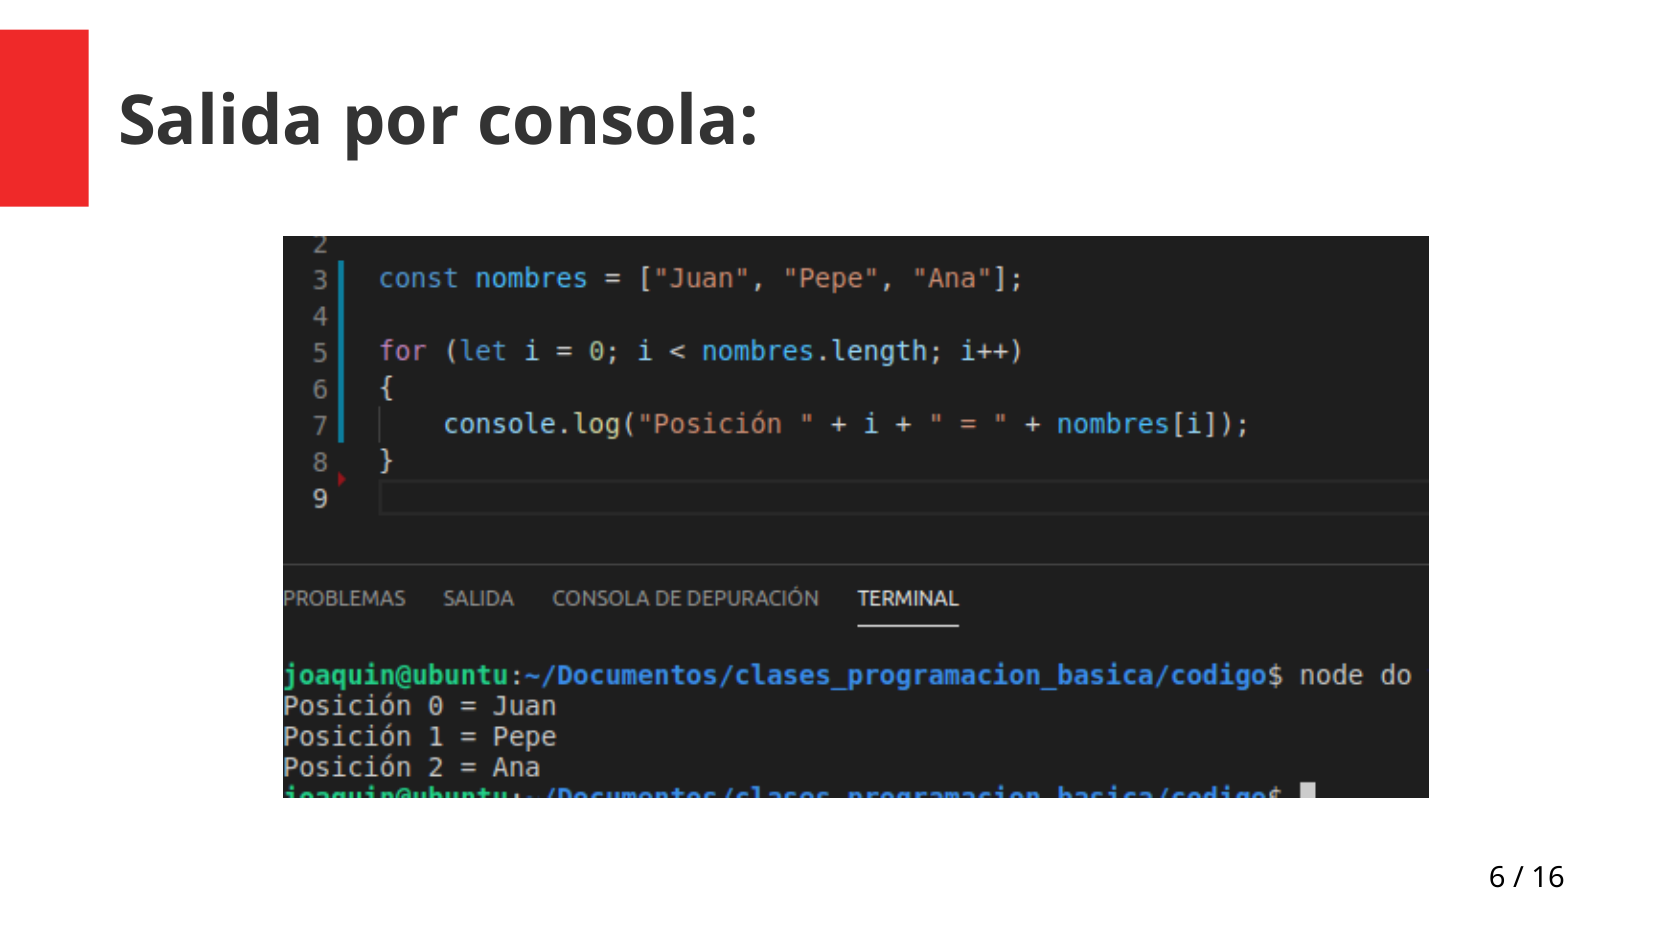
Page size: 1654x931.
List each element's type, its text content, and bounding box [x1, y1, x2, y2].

title Salida por consola: [118, 29, 1595, 207]
picture [283, 236, 1429, 798]
